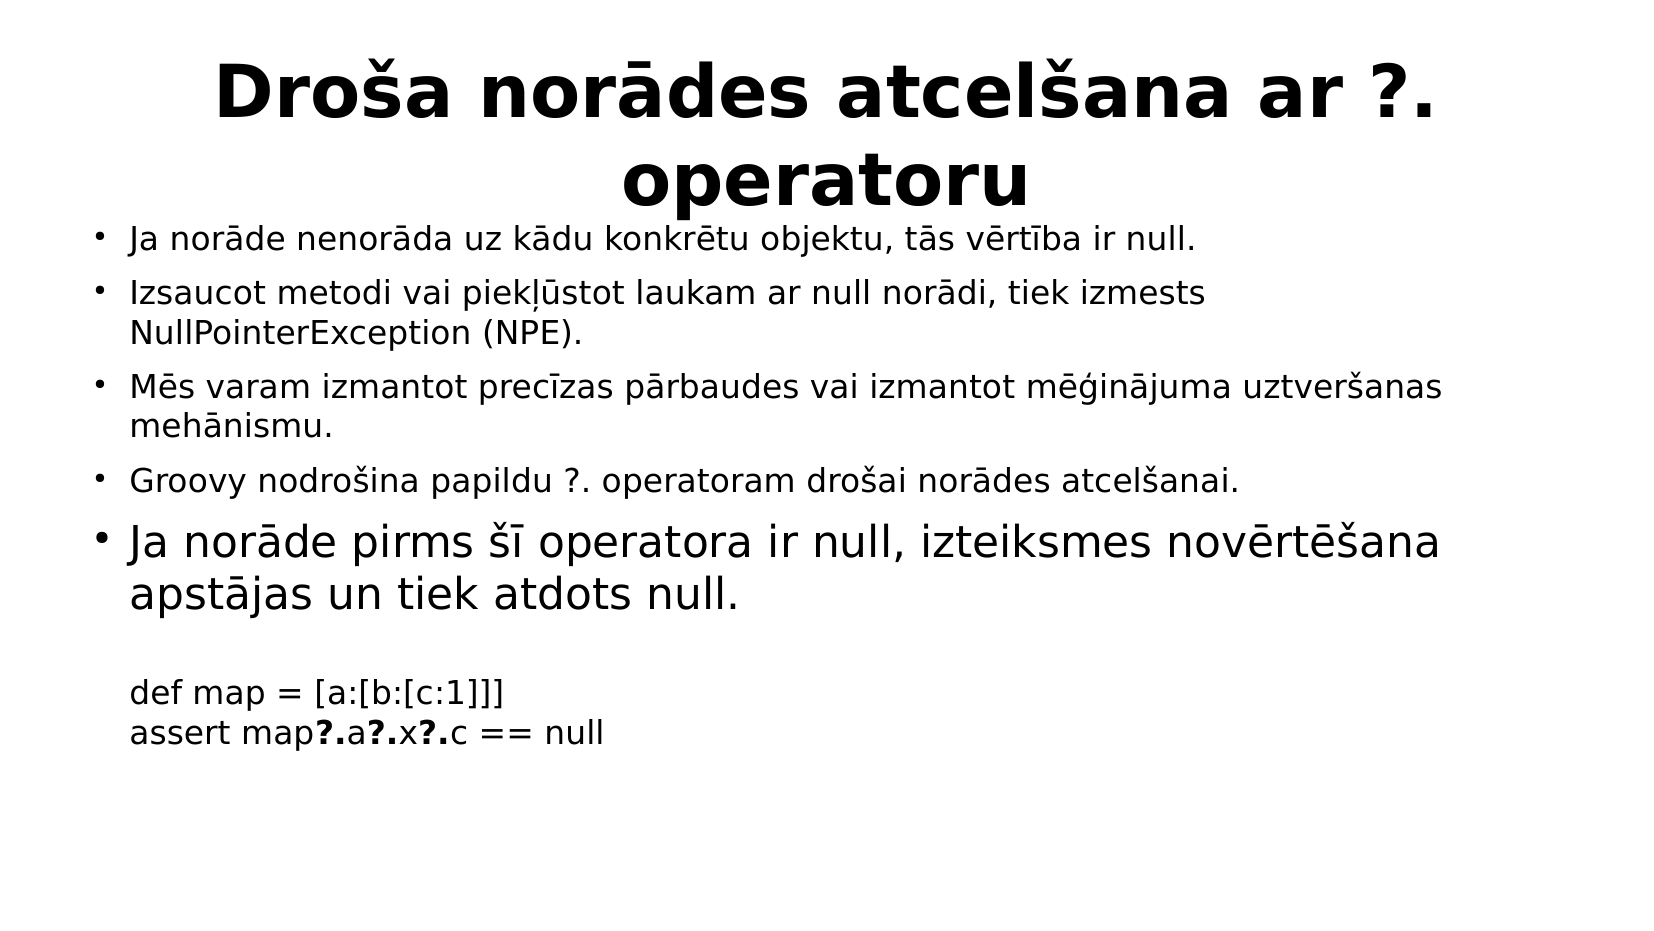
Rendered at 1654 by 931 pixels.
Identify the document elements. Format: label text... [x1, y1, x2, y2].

title Droša norādes atcelšana ar ?. operatoru [82, 37, 1571, 147]
list Ja norāde nenorāda uz kādu konkrētu objektu, tās vērtība ir null. Izsaucot metodi vai piekļūstot laukam ar null norādi, tiek izmests NullPointerException (NPE). Mēs varam izmantot precīzas pārbaudes vai izmantot mēģinājuma uztveršanas mehānismu. Groovy nodrošina papildu ?. operatoram drošai norādes atcelšanai. Ja norāde pirms šī operatora ir null, izteiksmes novērtēšana apstājas un tiek atdots null. def map = [a:[b:[c:1]]] assert map?.a?.x?.c == null [82, 217, 1571, 758]
